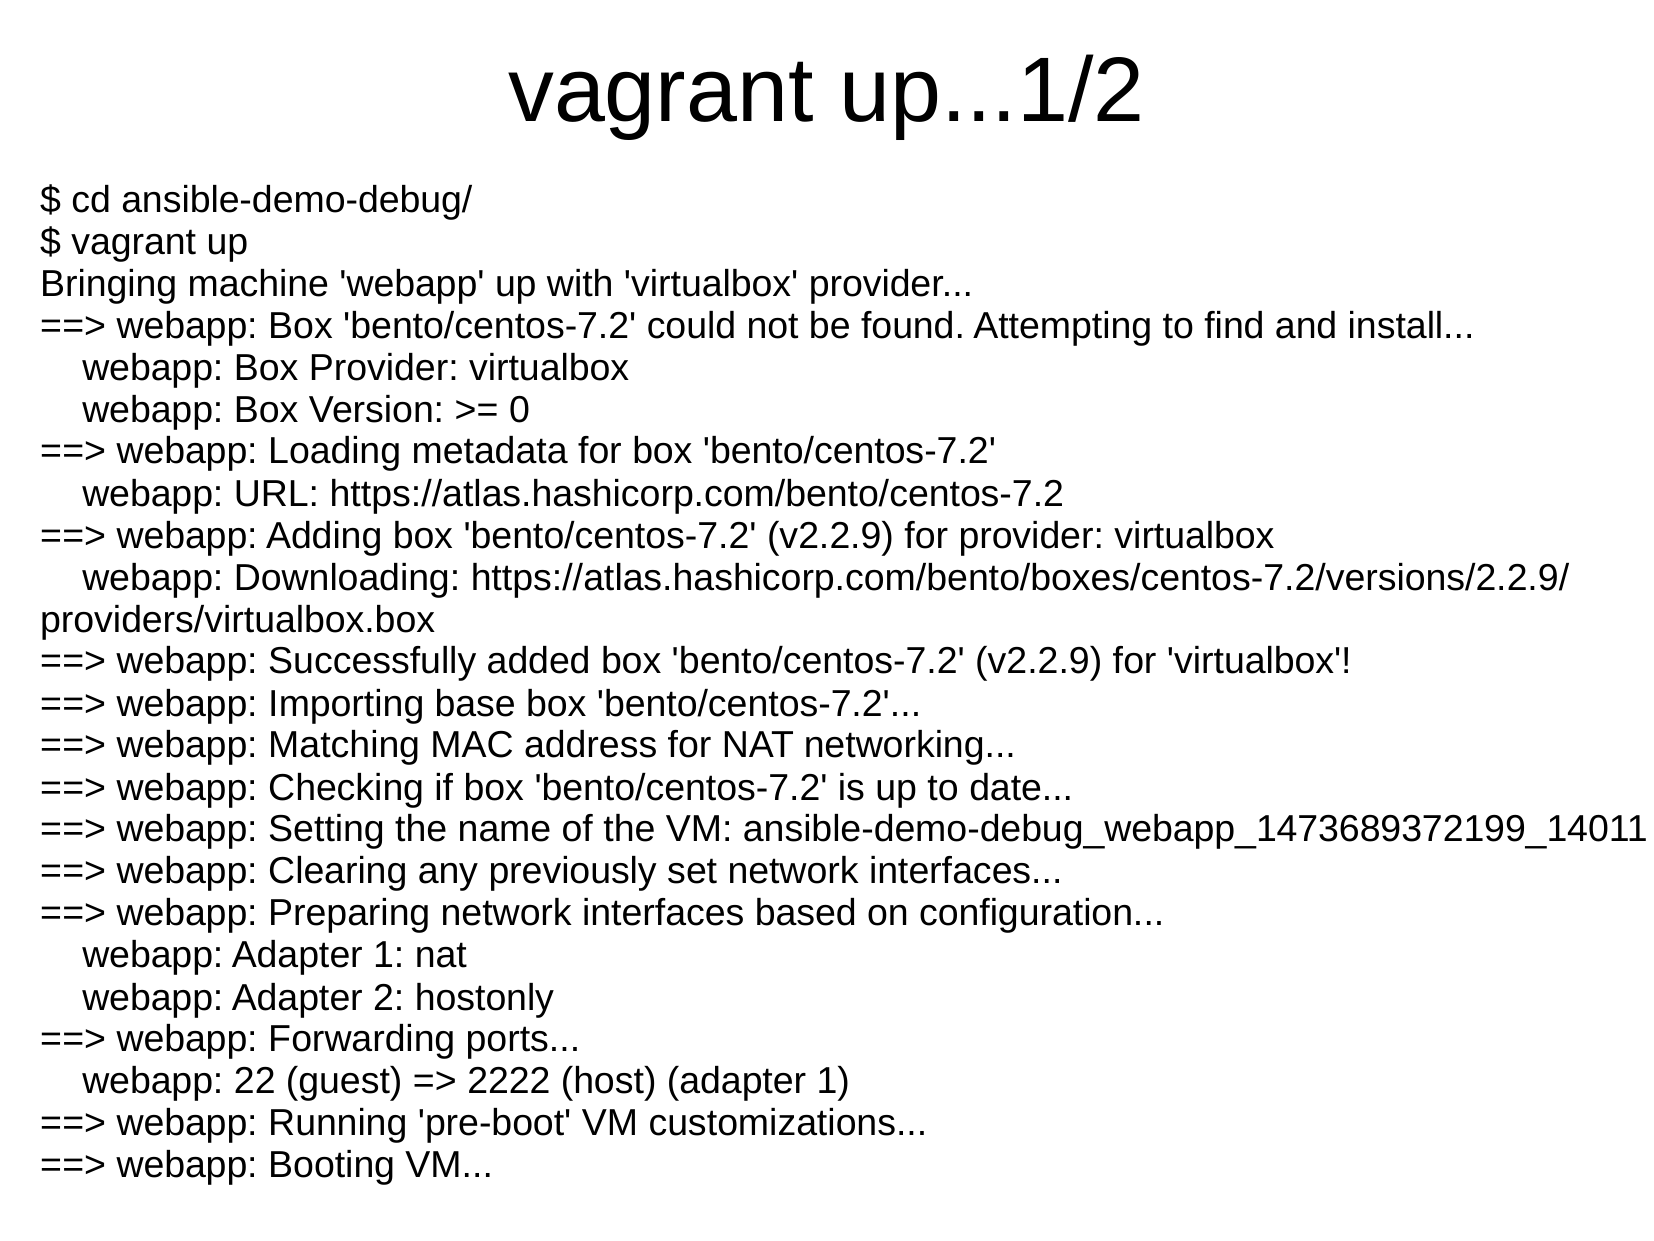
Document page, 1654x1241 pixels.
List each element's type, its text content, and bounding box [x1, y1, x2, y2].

title vagrant up...1/2 [82, 38, 1571, 141]
text_box $ cd ansible-demo-debug/ $ vagrant up Bringing machine 'webapp' up with 'virtualbox' provider... ==> webapp: Box 'bento/centos-7.2' could not be found. Attempting to find and install... webapp: Box Provider: virtualbox webapp: Box Version: >= 0 ==> webapp: Loading metadata for box 'bento/centos-7.2' webapp: URL: https://atlas.hashicorp.com/bento/centos-7.2 ==> webapp: Adding box 'bento/centos-7.2' (v2.2.9) for provider: virtualbox webapp: Downloading: https://atlas.hashicorp.com/bento/boxes/centos-7.2/versions/2.2.9/providers/virtualbox.box ==> webapp: Successfully added box 'bento/centos-7.2' (v2.2.9) for 'virtualbox'! ==> webapp: Importing base box 'bento/centos-7.2'... ==> webapp: Matching MAC address for NAT networking... ==> webapp: Checking if box 'bento/centos-7.2' is up to date... ==> webapp: Setting the name of the VM: ansible-demo-debug_webapp_1473689372199_14011 ==> webapp: Clearing any previously set network interfaces... ==> webapp: Preparing network interfaces based on configuration... webapp: Adapter 1: nat webapp: Adapter 2: hostonly ==> webapp: Forwarding ports... webapp: 22 (guest) => 2222 (host) (adapter 1) ==> webapp: Running 'pre-boot' VM customizations... ==> webapp: Booting VM... [25, 170, 1654, 1194]
